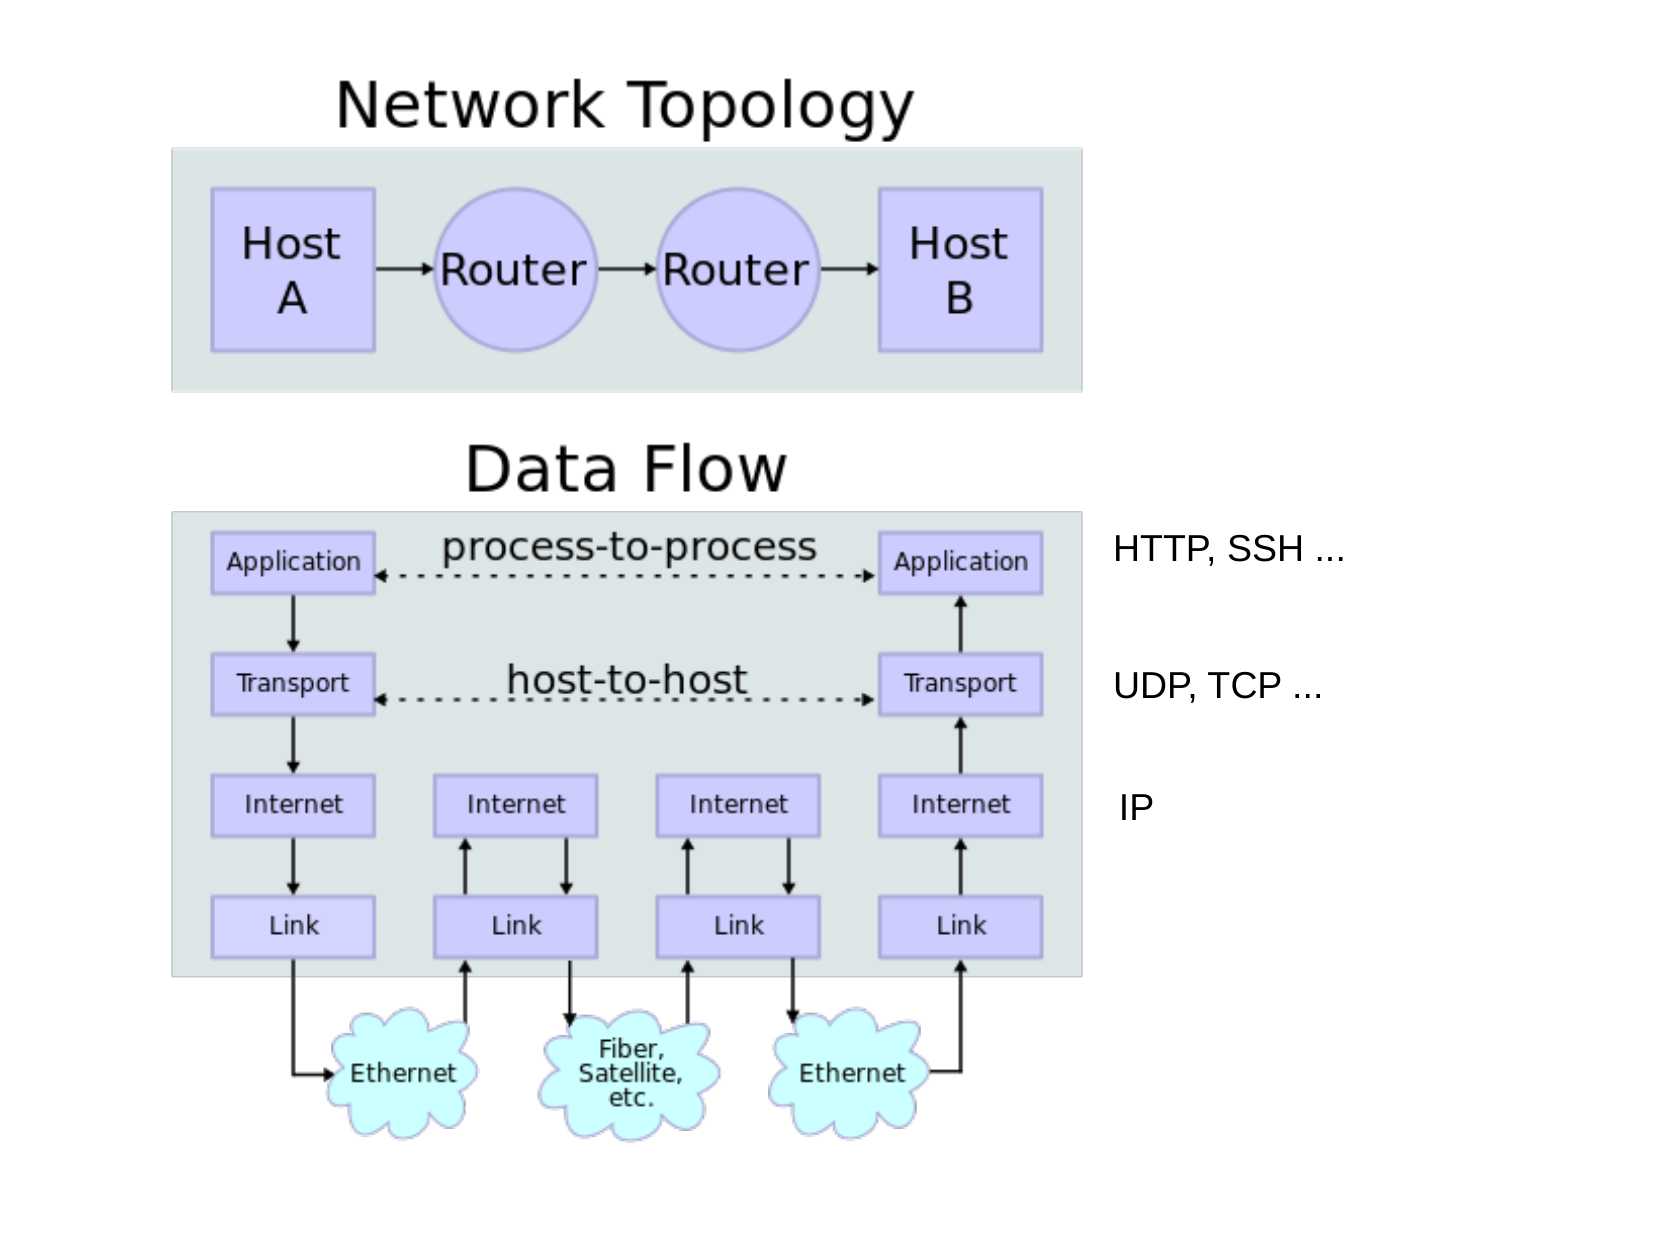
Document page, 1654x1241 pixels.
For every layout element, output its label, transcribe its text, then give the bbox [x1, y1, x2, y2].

text_box HTTP, SSH ... [1098, 519, 1430, 577]
text_box IP [1104, 779, 1170, 837]
text_box UDP, TCP ... [1098, 657, 1501, 714]
picture [132, 47, 1123, 1220]
